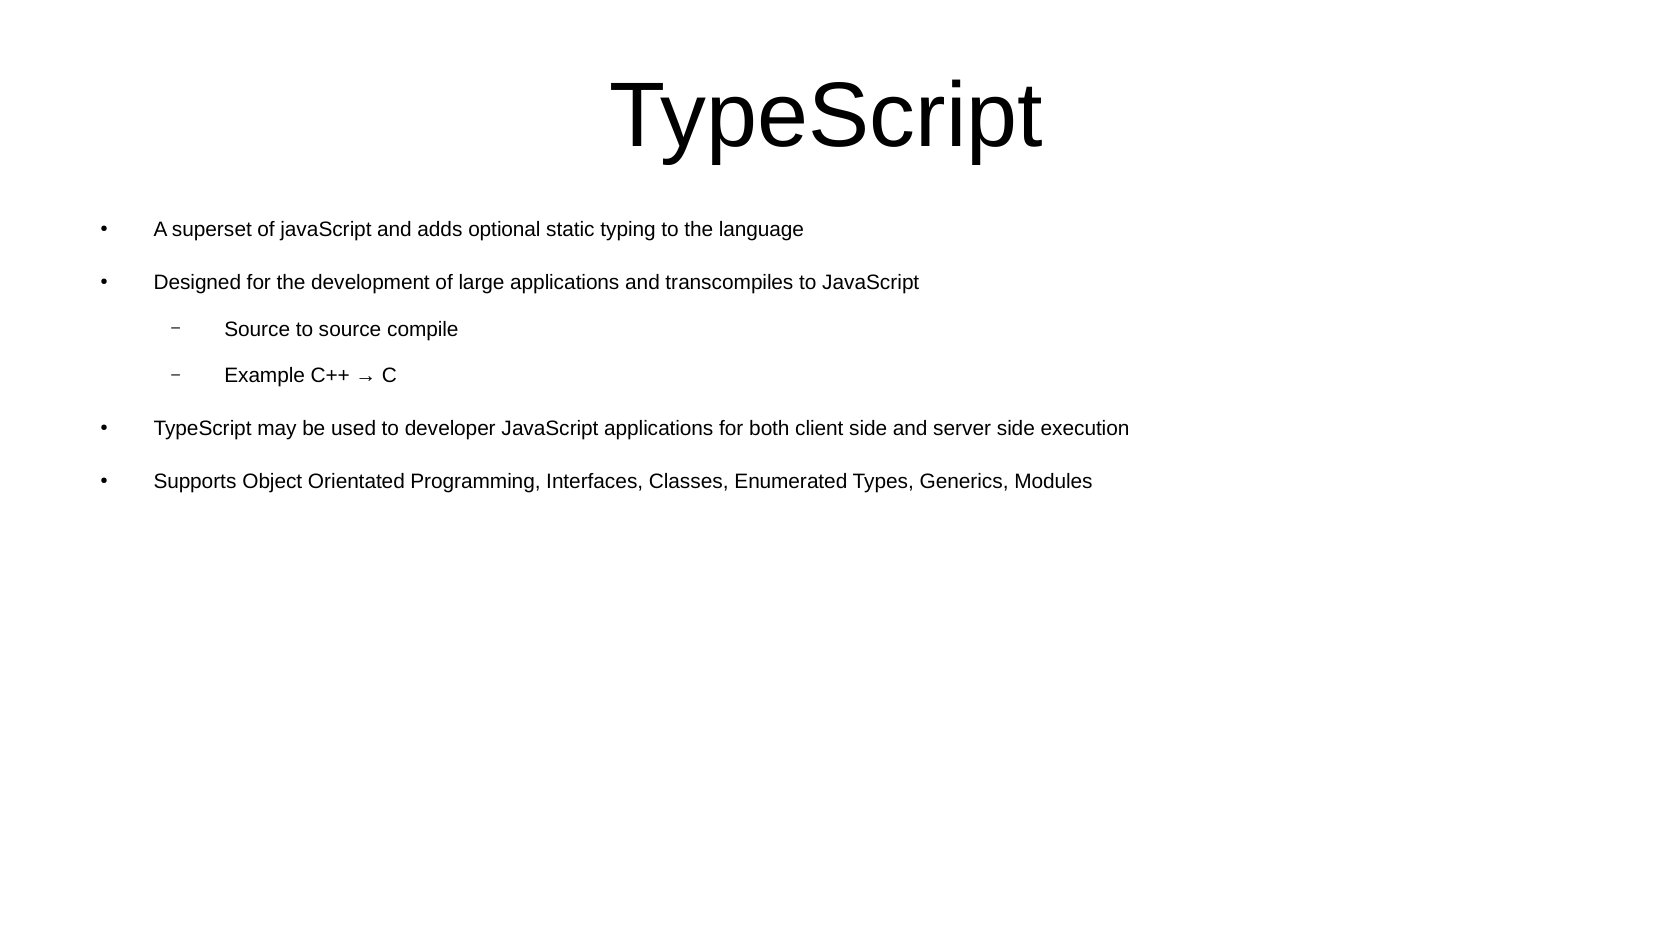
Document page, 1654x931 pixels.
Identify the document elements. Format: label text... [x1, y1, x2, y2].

title TypeScript [82, 37, 1571, 193]
list A superset of javaScript and adds optional static typing to the language Designed for the development of large applications and transcompiles to JavaScript Source to source compile Example C++ → C TypeScript may be used to developer JavaScript applications for both client side and server side execution Supports Object Orientated Programming, Interfaces, Classes, Enumerated Types, Generics, Modules [82, 217, 1571, 758]
